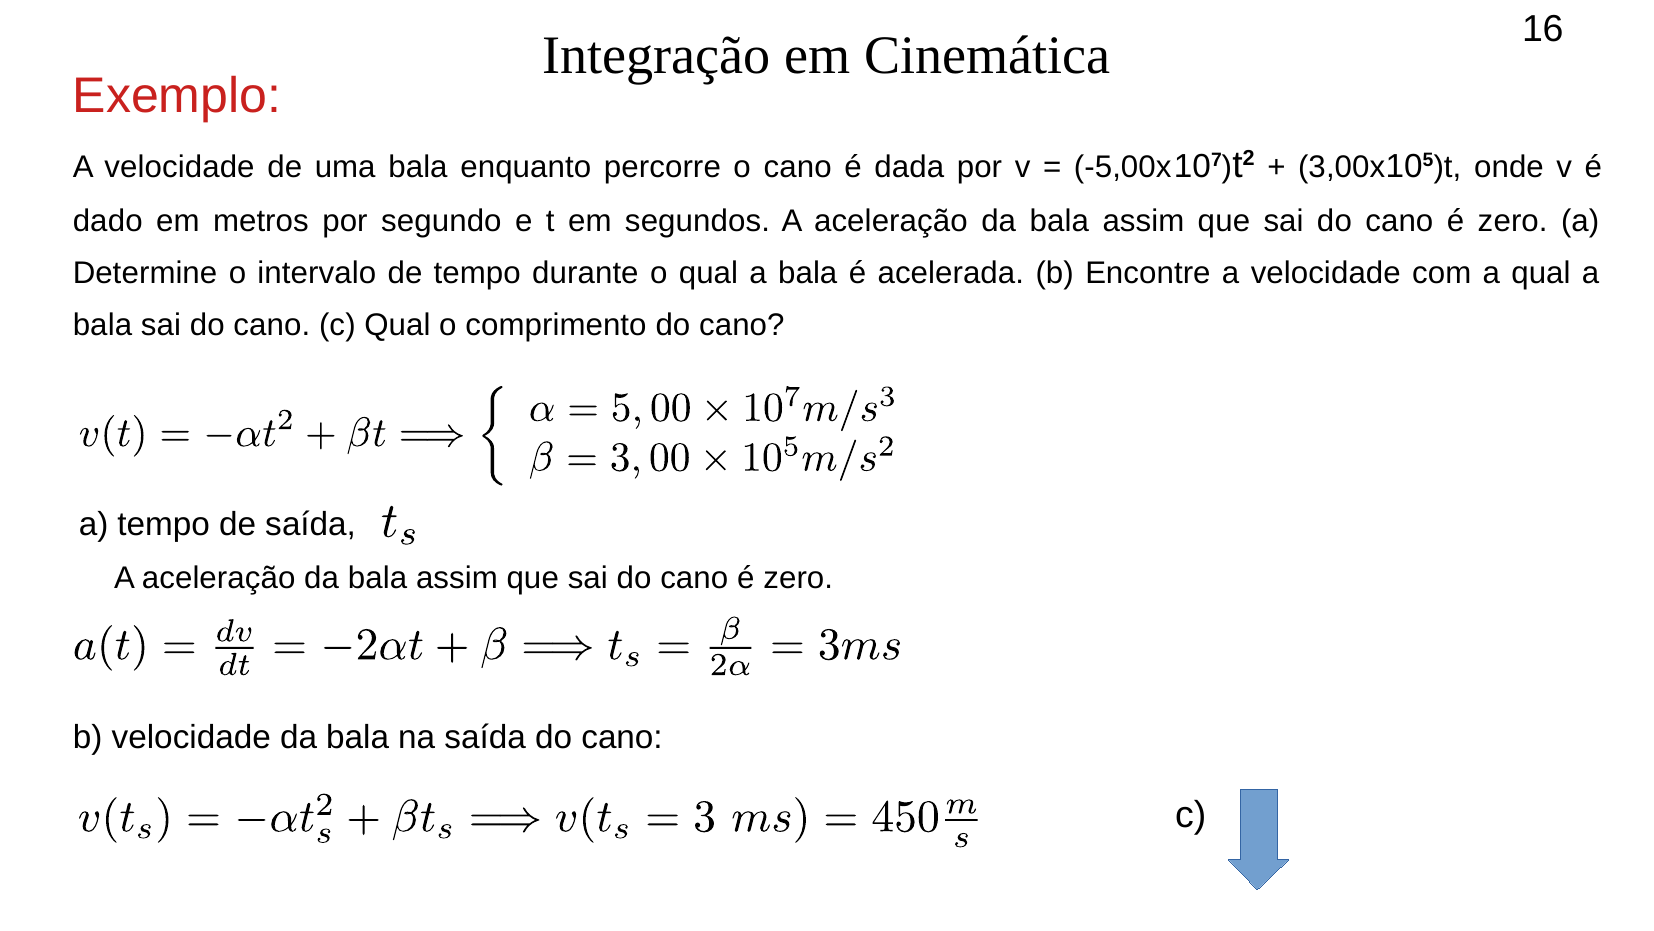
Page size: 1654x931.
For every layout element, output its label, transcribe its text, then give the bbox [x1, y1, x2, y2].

picture [77, 384, 896, 488]
text_box b) velocidade da bala na saída do cano: [58, 710, 679, 763]
picture [71, 614, 902, 678]
text_box Integração em Cinemática [527, 0, 1127, 94]
text_box c) [1160, 786, 1222, 844]
text_box [1228, 789, 1289, 890]
text_box <number> [1507, 0, 1654, 71]
picture [76, 791, 980, 850]
text_box a) tempo de saída, A aceleração da bala assim que sai do cano é zero. [64, 498, 850, 603]
text_box Exemplo: A velocidade de uma bala enquanto percorre o cano é dada por v = (-5,00x107)t2 + (3,00x105)t, onde v é dado em metros por segundo e t em segundos. A aceleração da bala assim que sai do cano é zero. (a) Determine o intervalo de tempo durante o qual a bala é acelerada. (b) Encontre a velocidade com a qual a bala sai do cano. (c) Qual o comprimento do cano? [22, 31, 1618, 350]
picture [380, 505, 415, 545]
